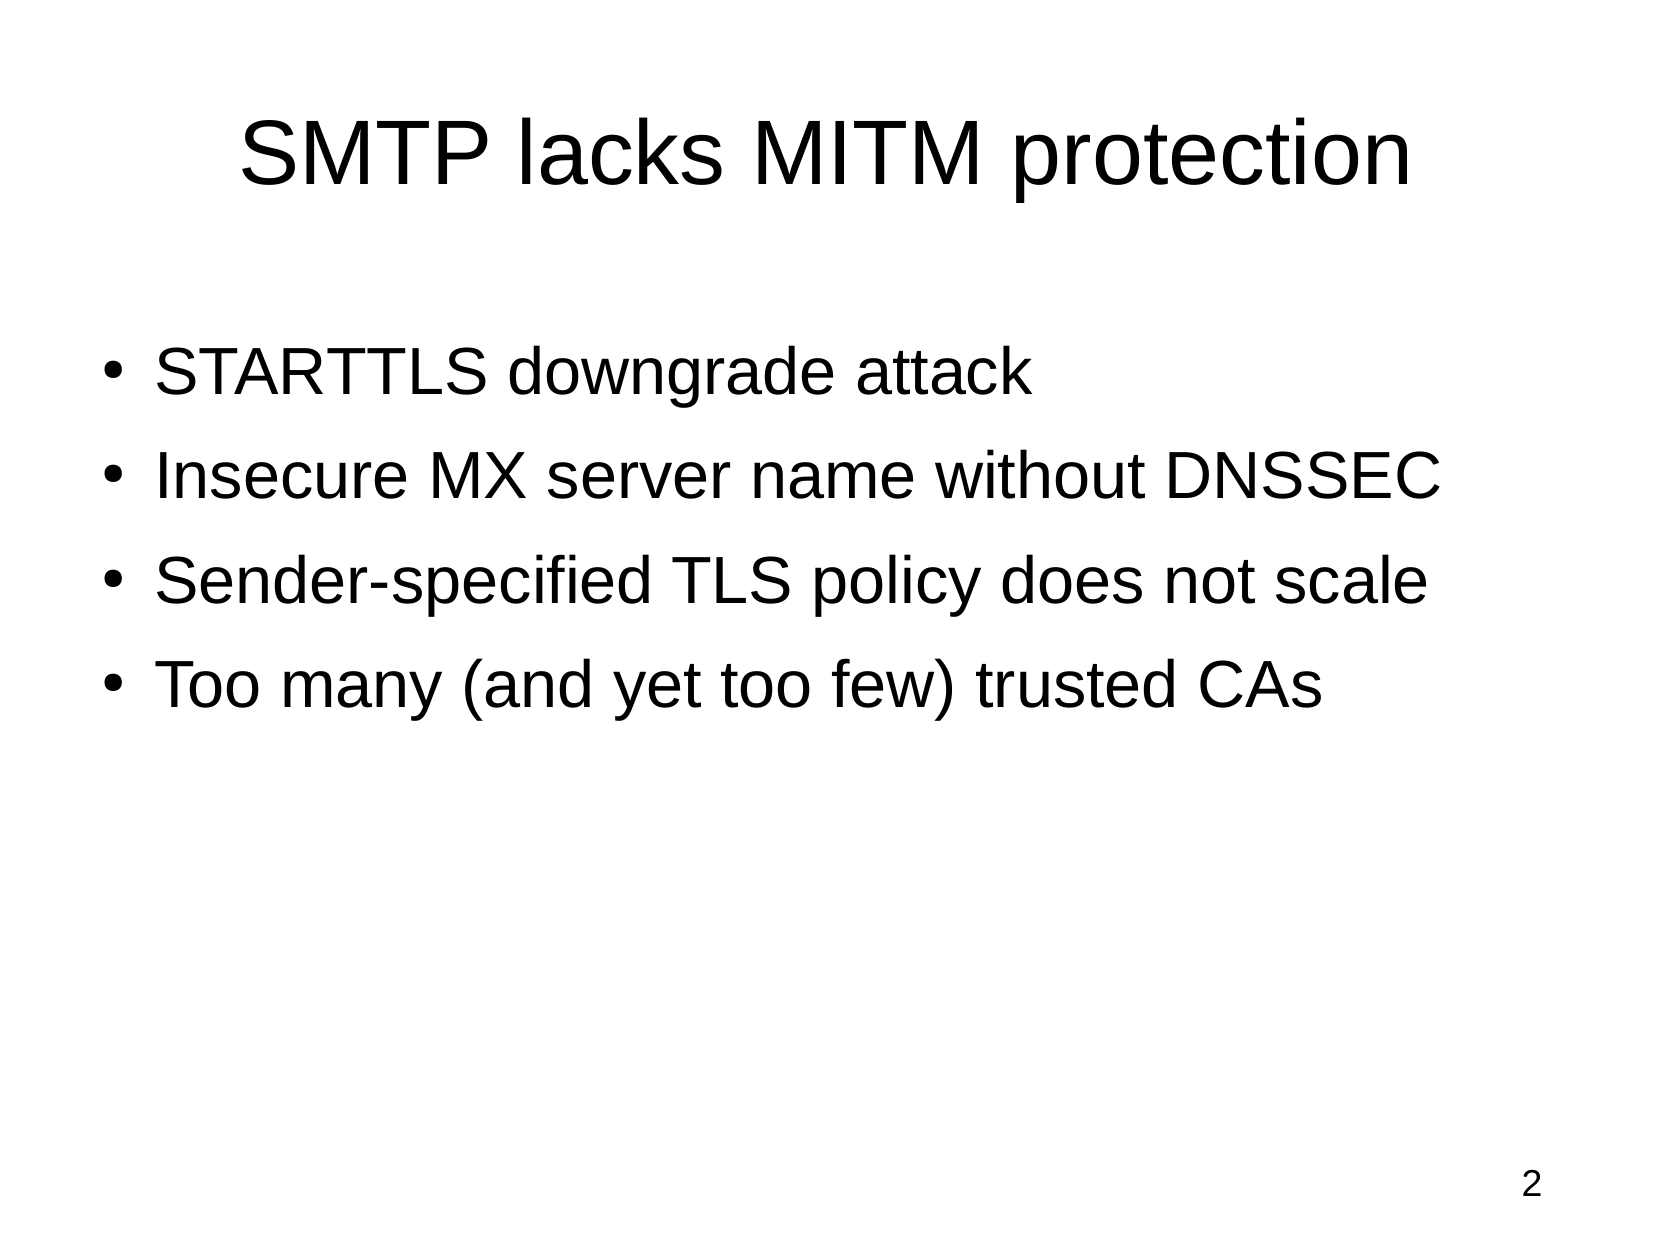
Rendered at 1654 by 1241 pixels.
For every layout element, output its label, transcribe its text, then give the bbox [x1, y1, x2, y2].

list STARTTLS downgrade attack Insecure MX server name without DNSSEC Sender-specified TLS policy does not scale Too many (and yet too few) trusted CAs [83, 334, 1572, 1201]
text_box <number> [1506, 1155, 1654, 1226]
title SMTP lacks MITM protection [82, 49, 1571, 257]
